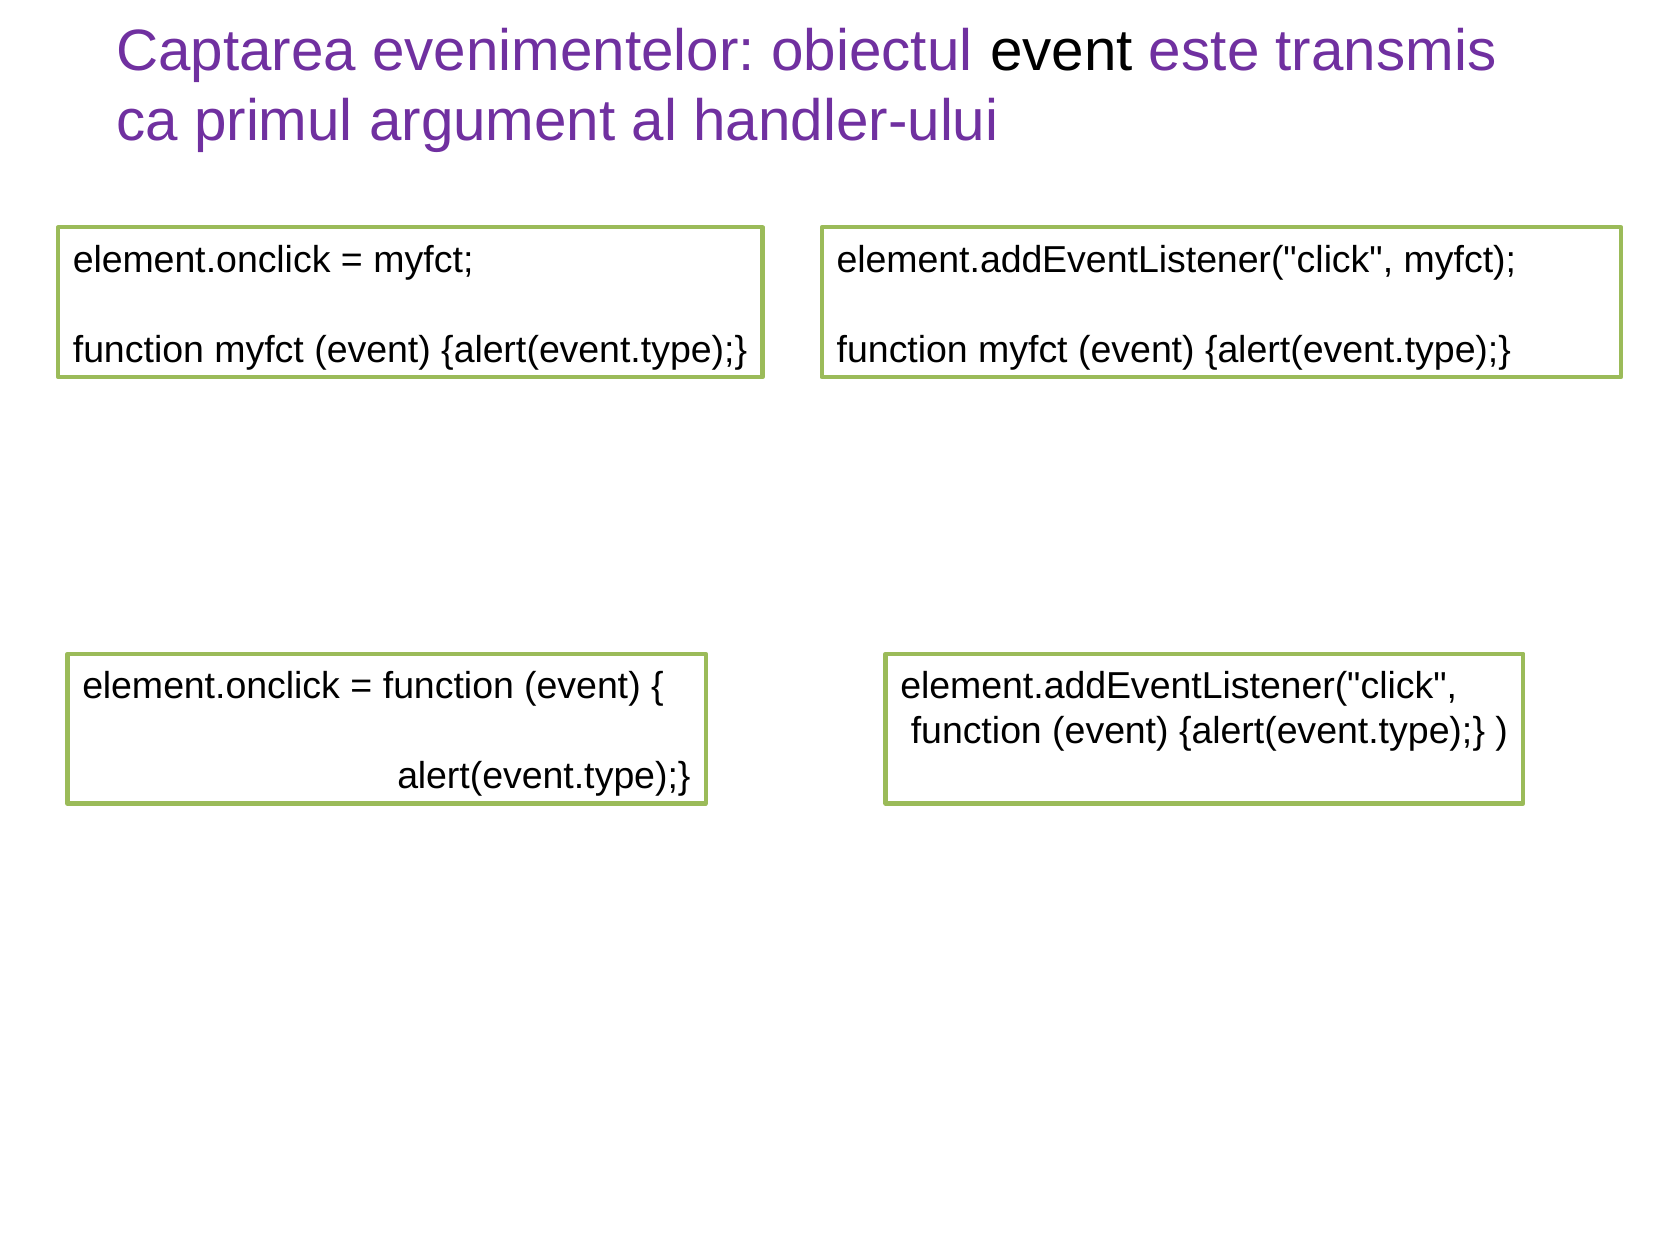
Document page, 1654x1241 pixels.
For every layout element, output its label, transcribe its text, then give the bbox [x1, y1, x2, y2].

text_box element.onclick = myfct; function myfct (event) {alert(event.type);} [58, 227, 763, 378]
text_box element.addEventListener("click", myfct); function myfct (event) {alert(event.type);} [821, 227, 1621, 378]
text_box element.onclick = function (event) { alert(event.type);} [67, 653, 706, 804]
text_box element.addEventListener("click", function (event) {alert(event.type);} ) [885, 653, 1524, 804]
text_box Captarea evenimentelor: obiectul event este transmis ca primul argument al handler-ului [101, 4, 1512, 205]
